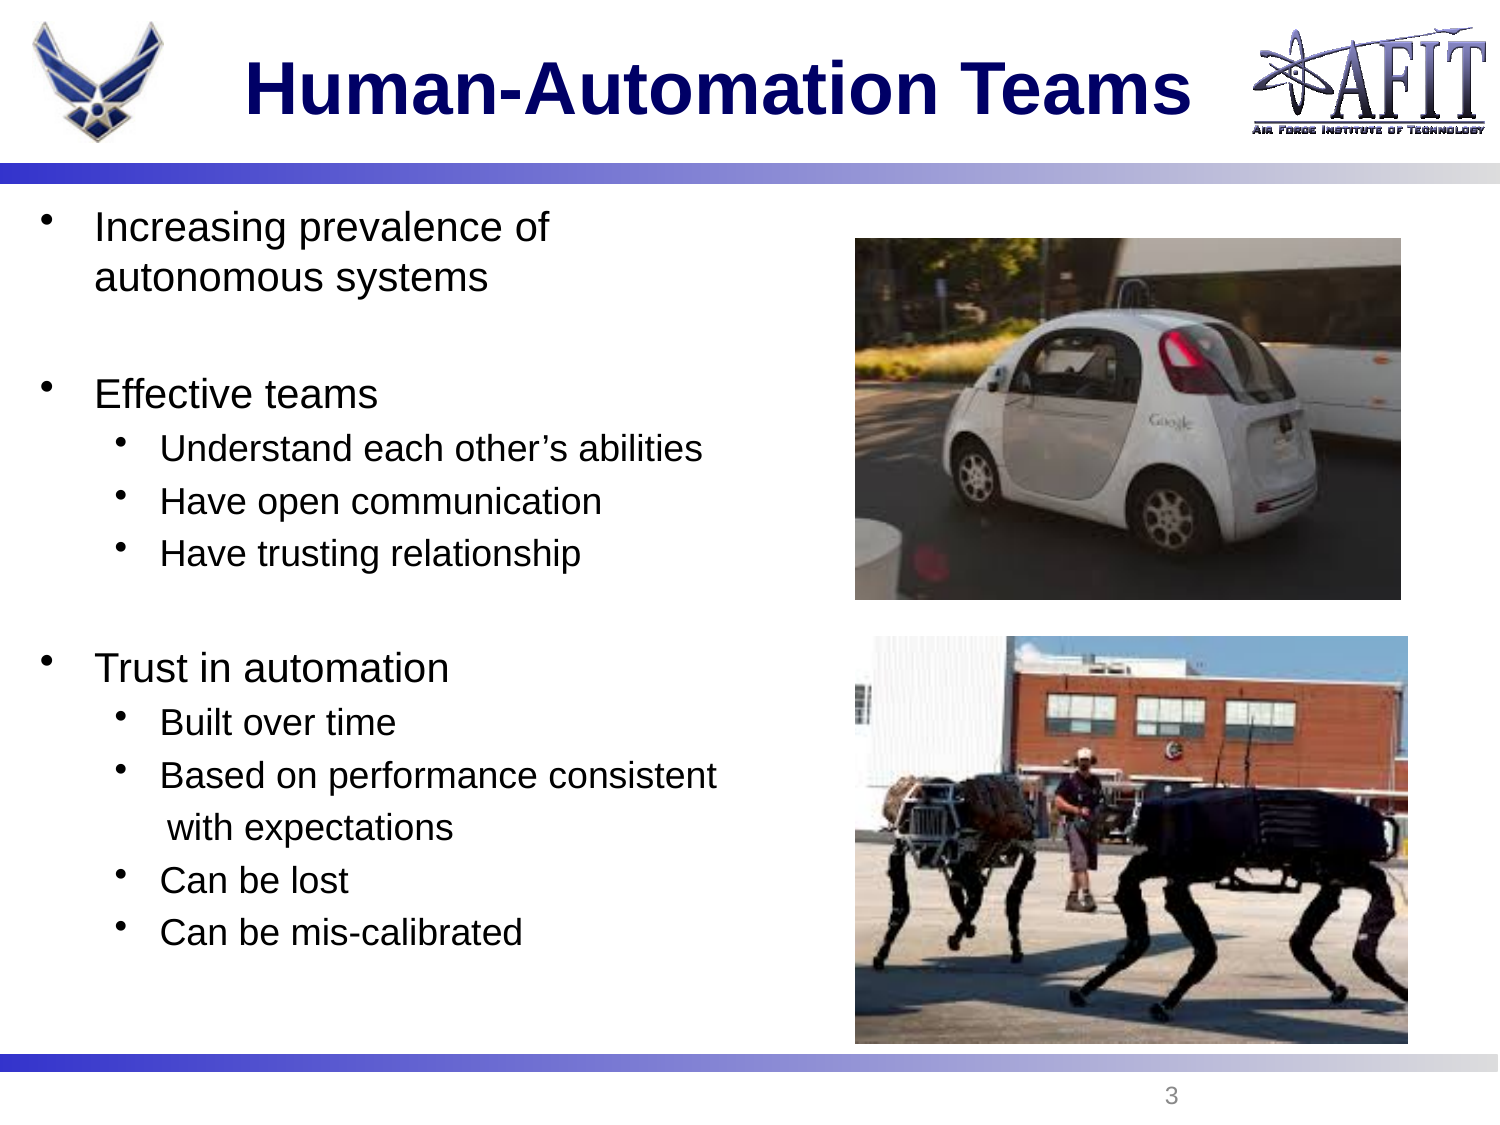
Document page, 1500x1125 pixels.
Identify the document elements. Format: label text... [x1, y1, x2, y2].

picture [32, 21, 163, 143]
slide_number <number> [1149, 1065, 1500, 1125]
picture [855, 636, 1408, 1045]
picture [1275, 24, 1488, 139]
list Increasing prevalence of autonomous systems Effective teams Understand each other’s abilities Have open communication Have trusting relationship Trust in automation Built over time Based on performance consistent with expectations Can be lost Can be mis-calibrated [24, 192, 778, 868]
picture [855, 238, 1401, 600]
title Human-Automation Teams [163, 0, 1275, 169]
